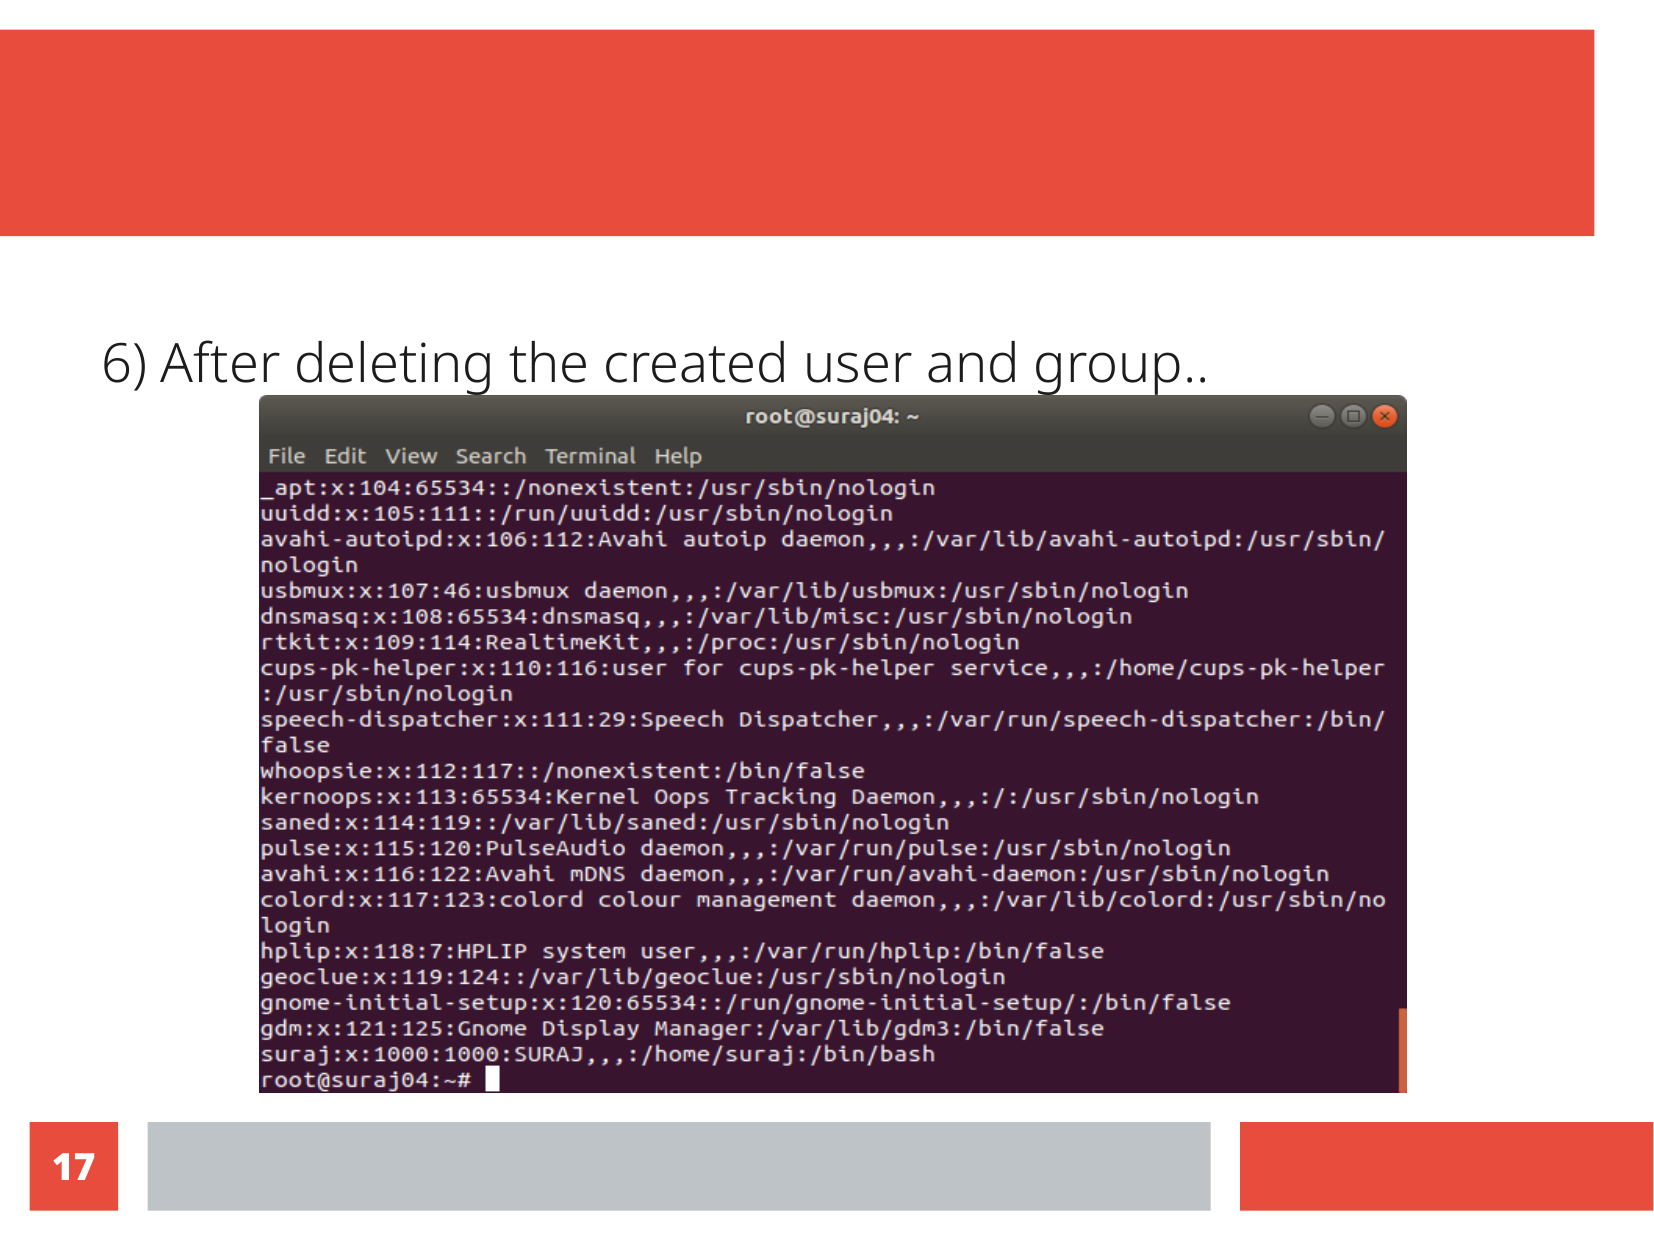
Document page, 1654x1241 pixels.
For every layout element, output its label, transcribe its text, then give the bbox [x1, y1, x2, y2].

picture [259, 395, 1407, 1093]
subtitle 6) After deleting the created user and group.. [59, 324, 1565, 1093]
